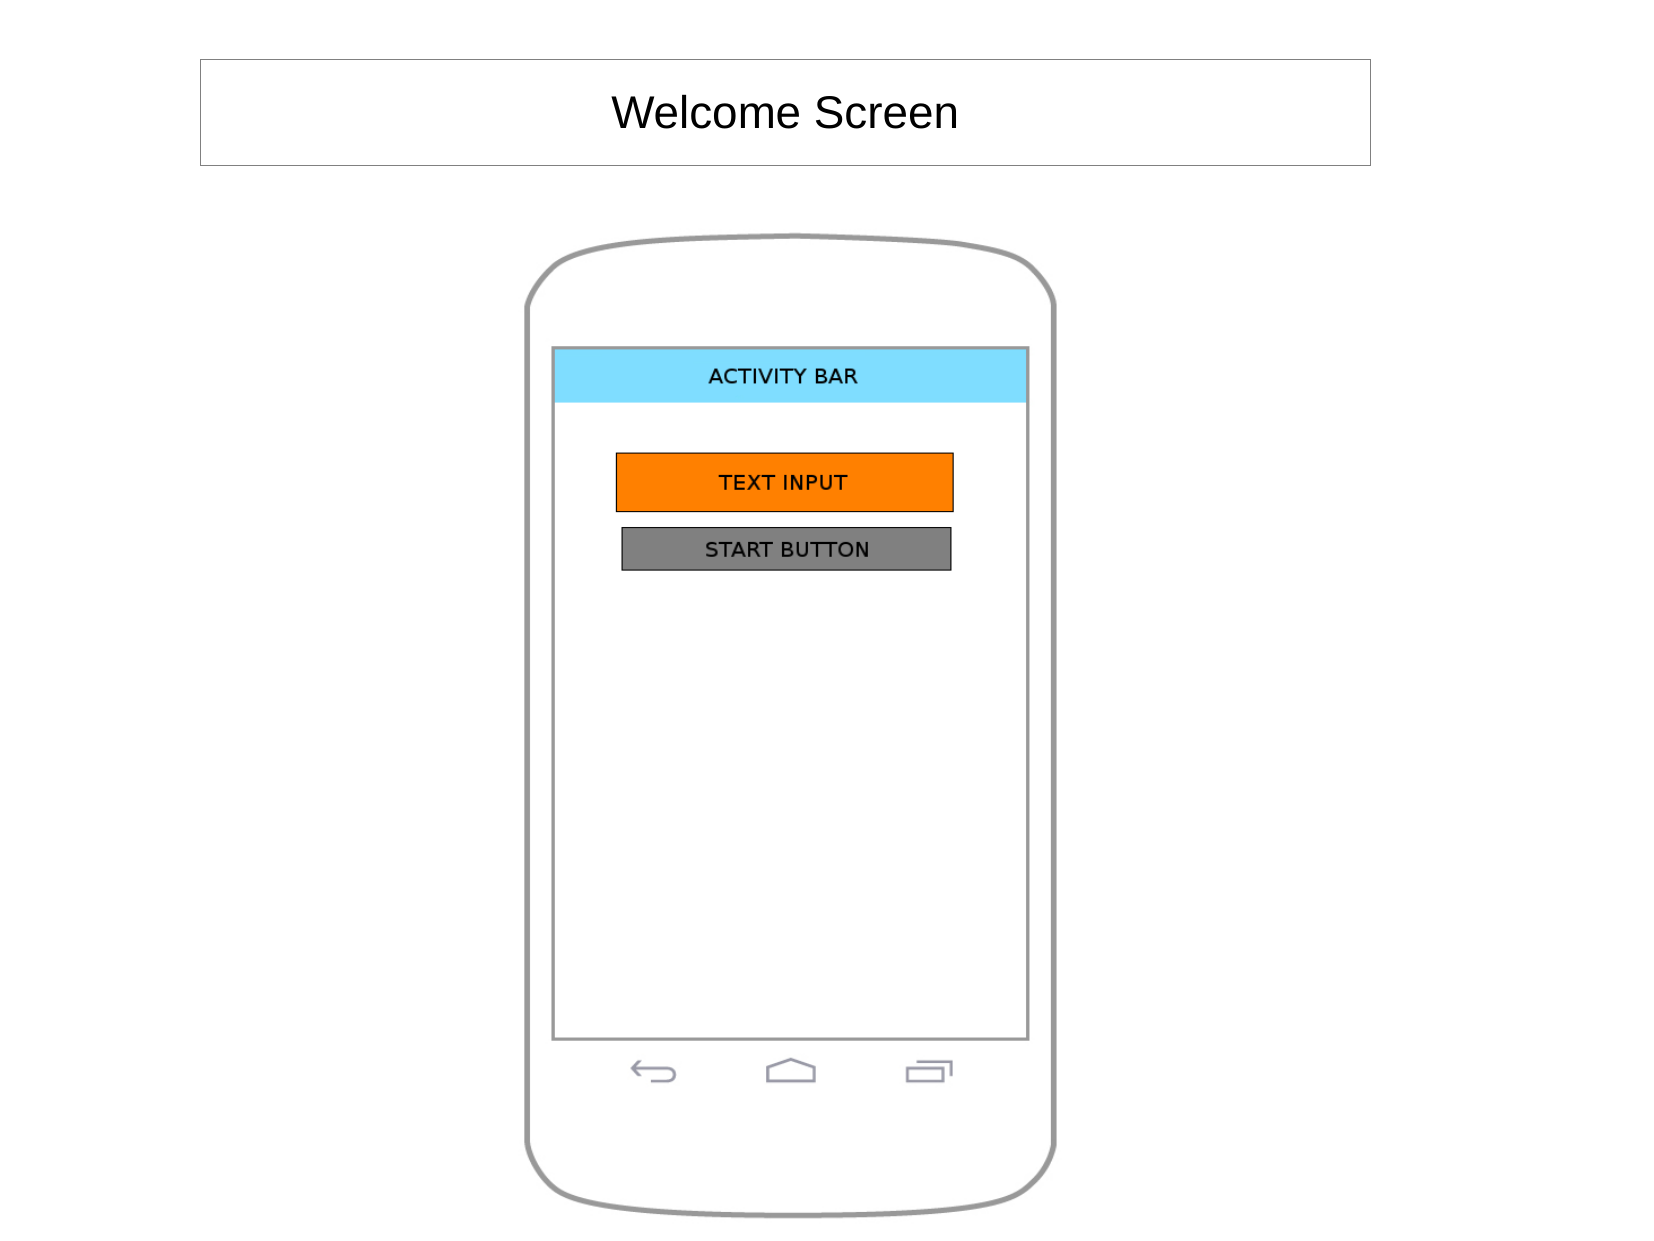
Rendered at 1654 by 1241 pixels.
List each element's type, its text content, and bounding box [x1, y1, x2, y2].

title Welcome Screen [200, 59, 1371, 166]
picture [460, 225, 1086, 1229]
